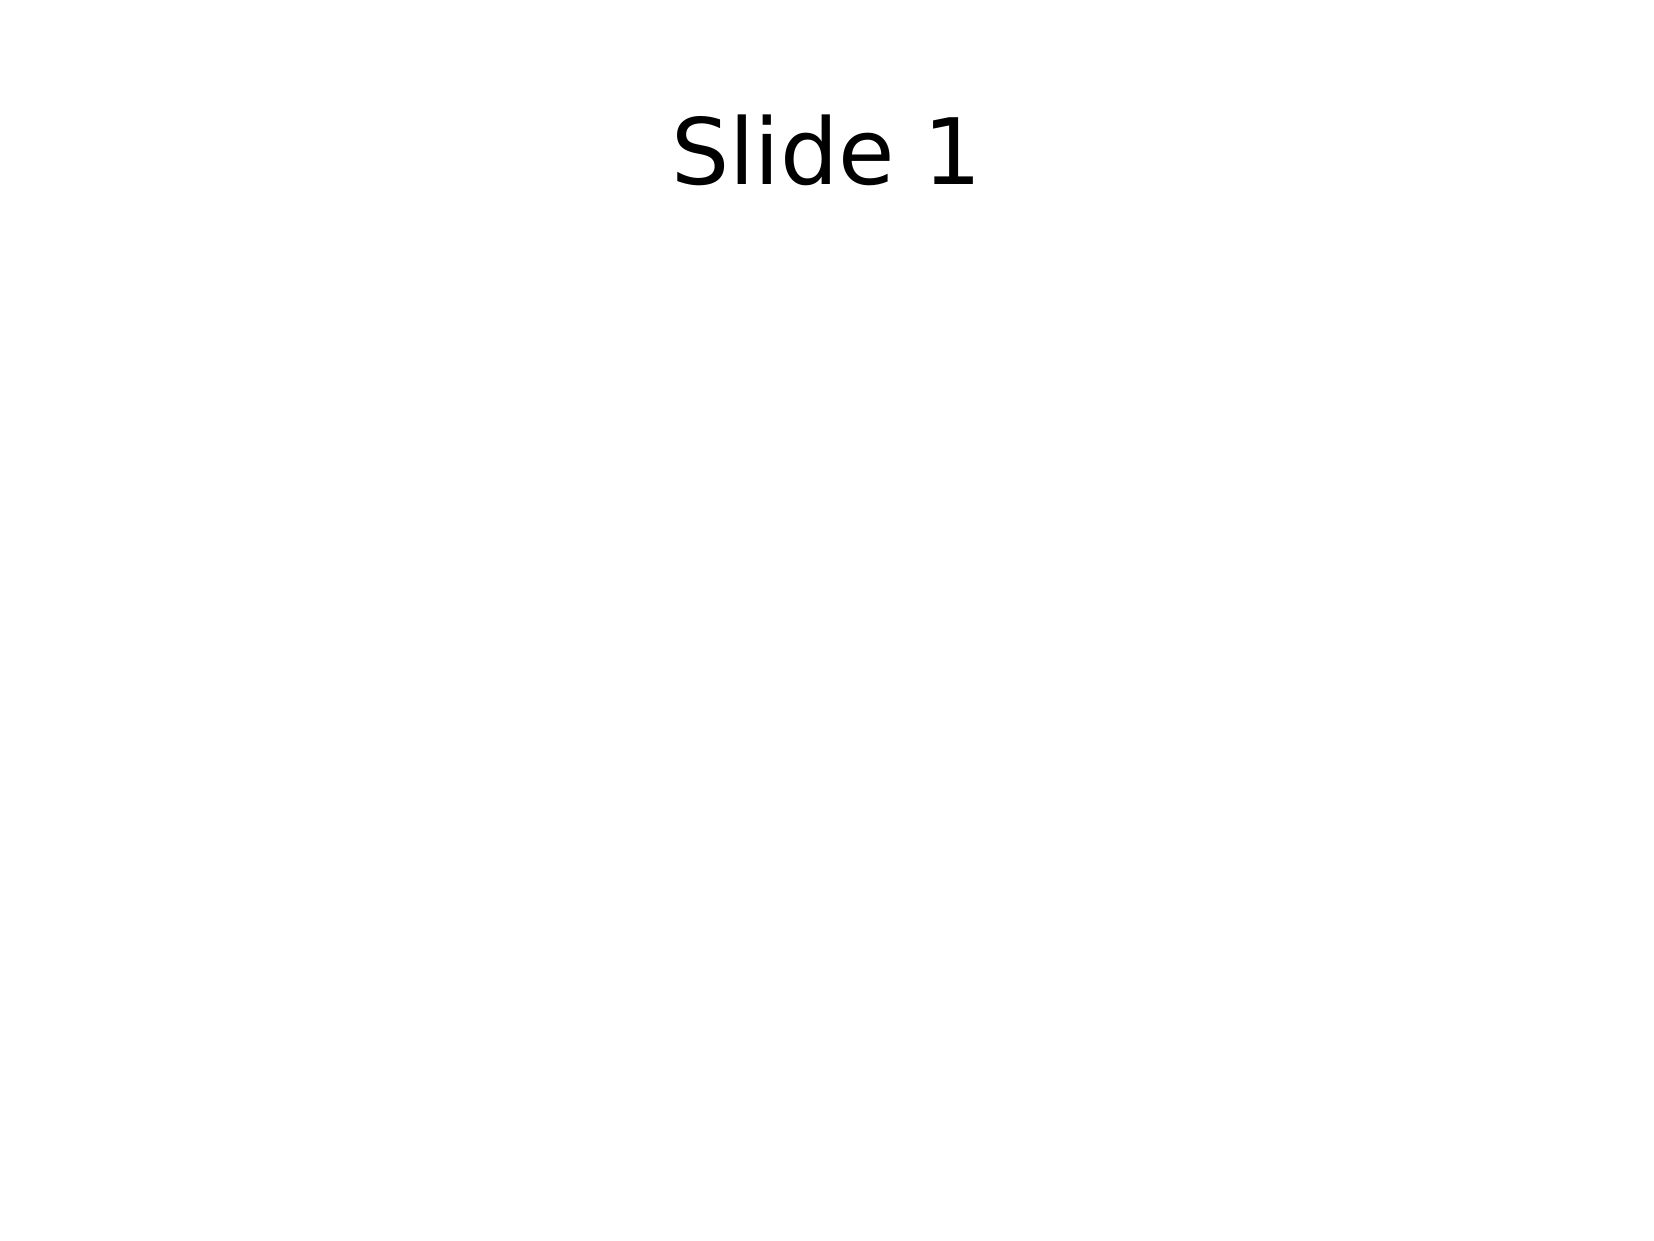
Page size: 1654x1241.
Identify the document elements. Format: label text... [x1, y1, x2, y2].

title Slide 1 [82, 56, 1571, 250]
